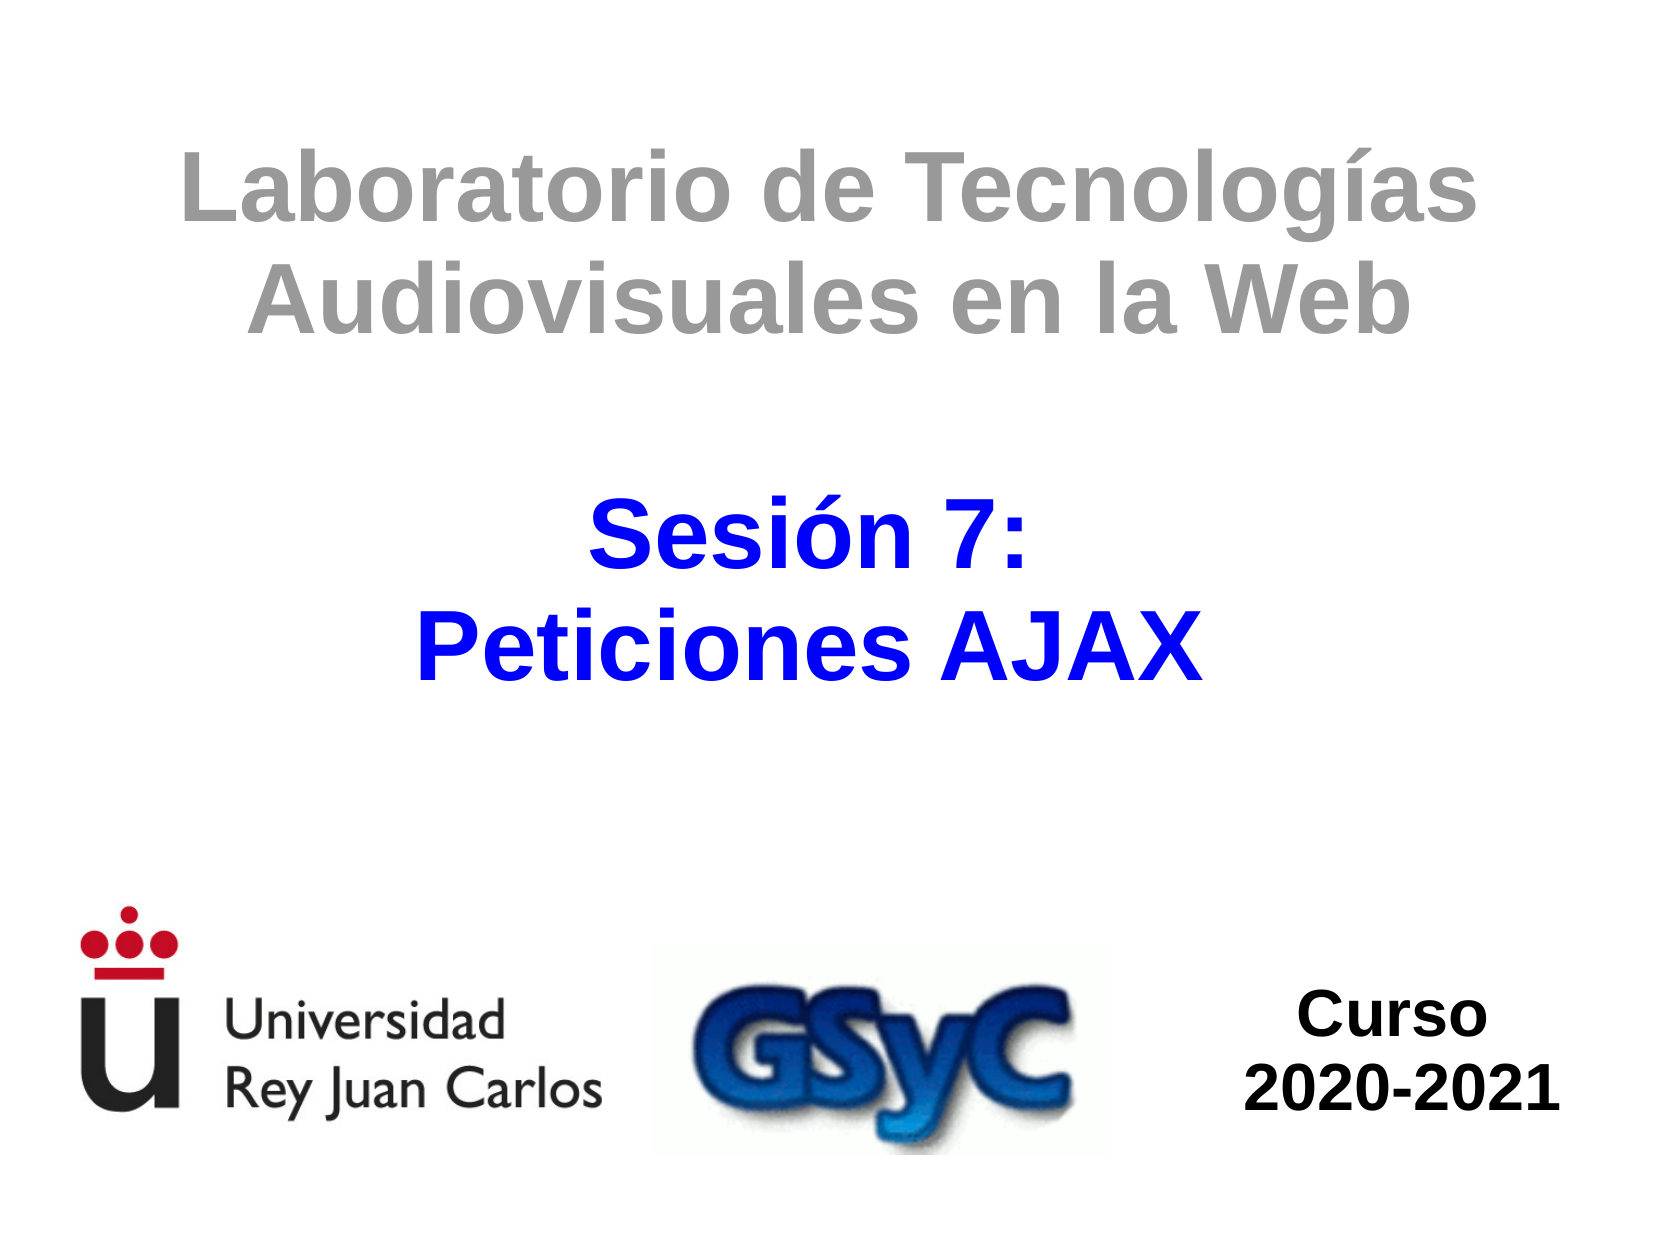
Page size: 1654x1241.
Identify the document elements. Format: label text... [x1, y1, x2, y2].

title Laboratorio de Tecnologías Audiovisuales en la Web [144, 75, 1516, 411]
picture [653, 944, 1111, 1156]
title Curso 2020-2021 [1200, 975, 1606, 1126]
picture [46, 884, 631, 1141]
title Sesión 7: Peticiones AJAX [135, 422, 1486, 758]
